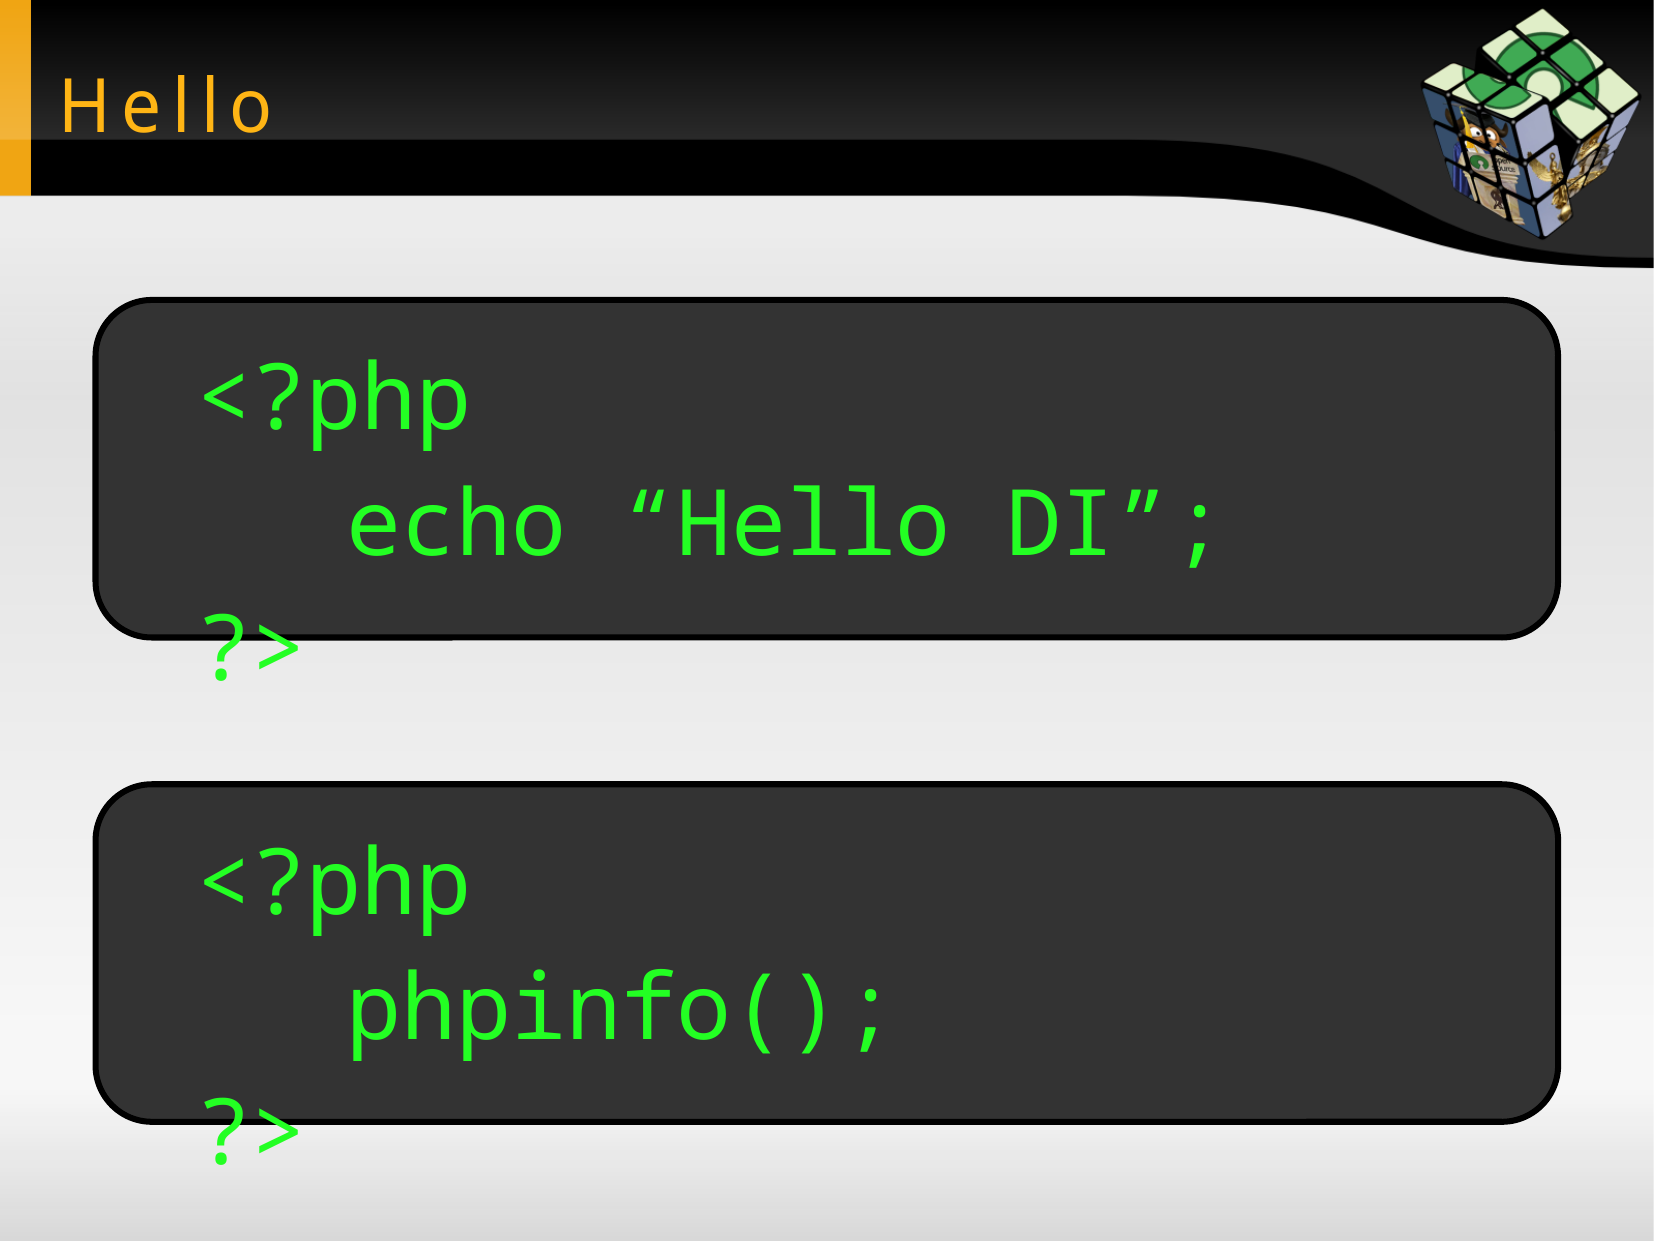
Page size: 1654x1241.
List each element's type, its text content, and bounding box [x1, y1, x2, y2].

picture [0, 0, 1654, 1241]
text_box [95, 784, 1559, 1122]
title Hello [59, 29, 1270, 178]
text_box [95, 299, 1559, 638]
text_box <?php phpinfo(); ?> [181, 808, 1278, 1100]
text_box <?php echo “Hello DI”; ?> [181, 324, 1278, 615]
